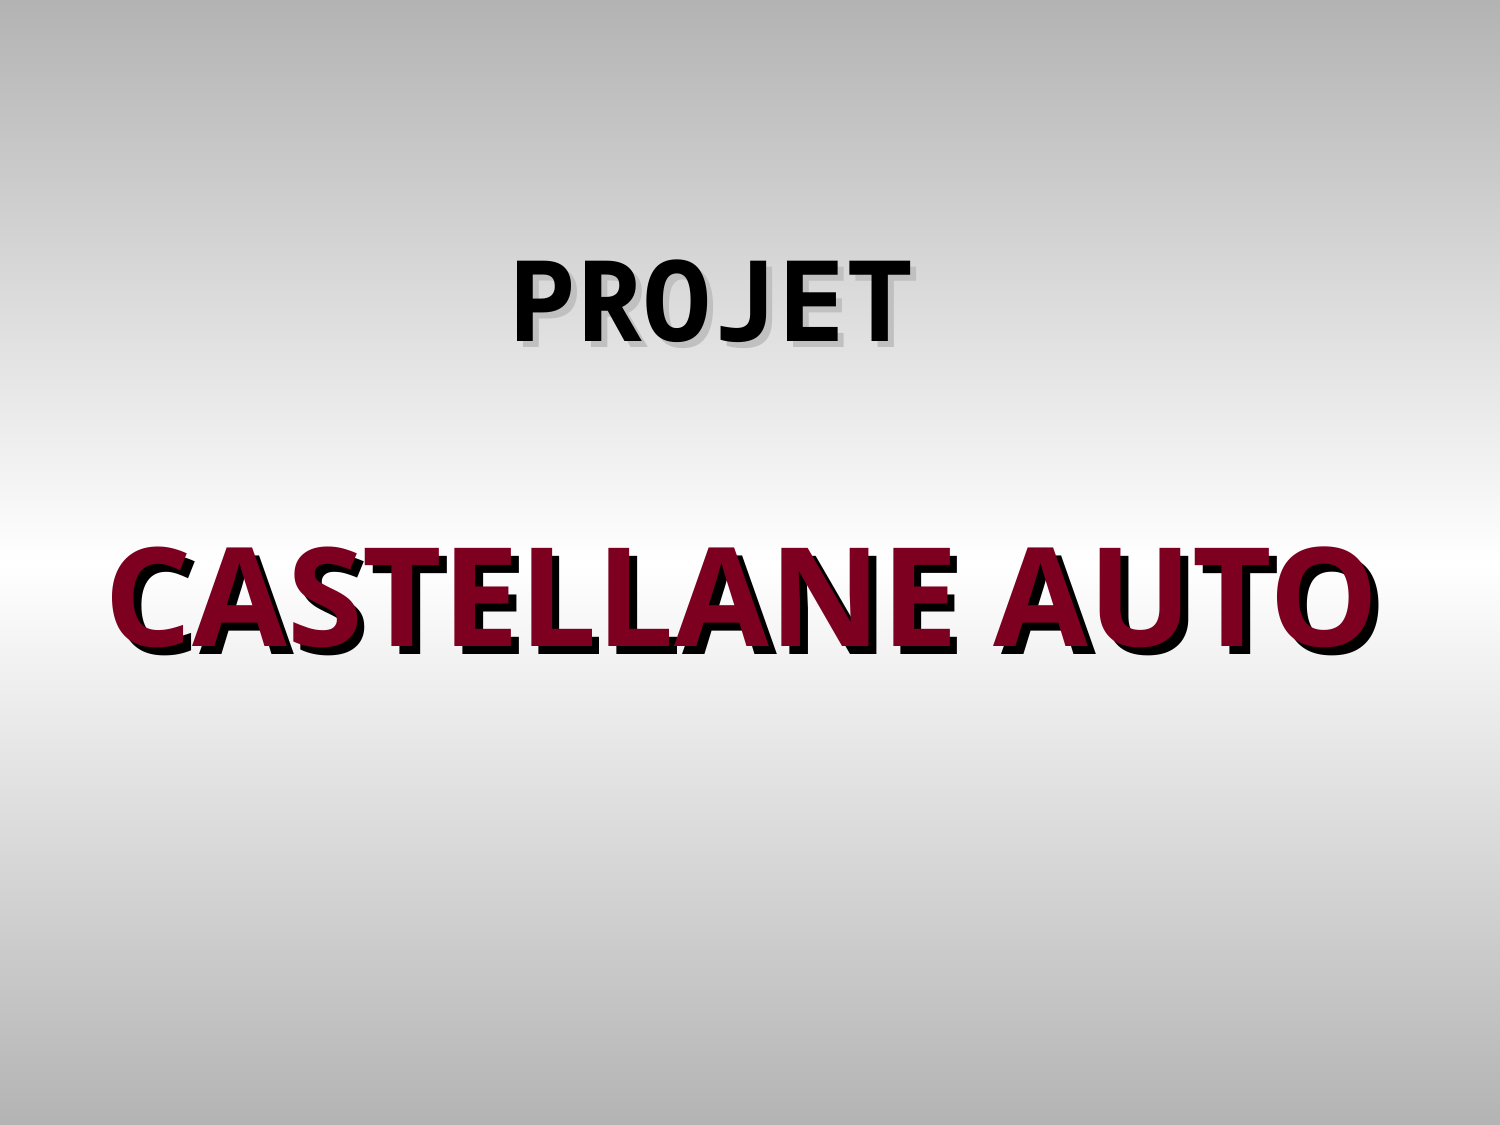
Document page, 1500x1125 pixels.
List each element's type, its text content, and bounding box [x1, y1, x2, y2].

subtitle PROJET CASTELLANE AUTO [67, 82, 1418, 826]
